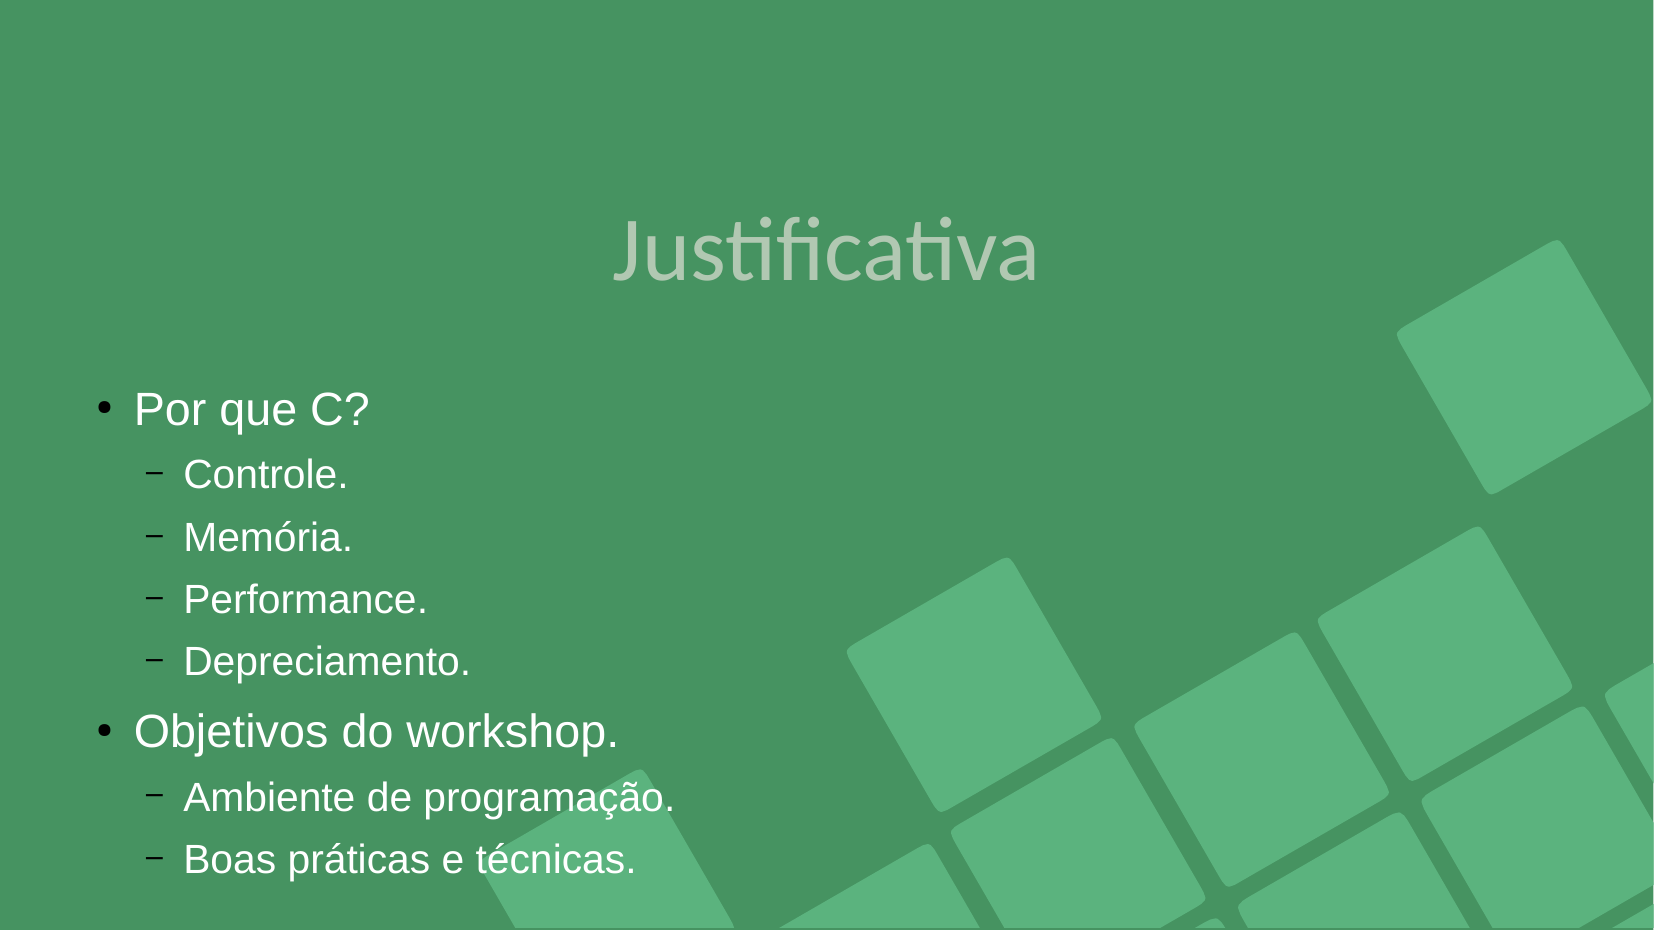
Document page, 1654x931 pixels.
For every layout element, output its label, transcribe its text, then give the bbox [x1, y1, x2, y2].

list Por que C? Controle. Memória. Performance. Depreciamento. Objetivos do workshop. Ambiente de programação. Boas práticas e técnicas. [84, 382, 1573, 886]
title Justificativa [82, 180, 1571, 336]
